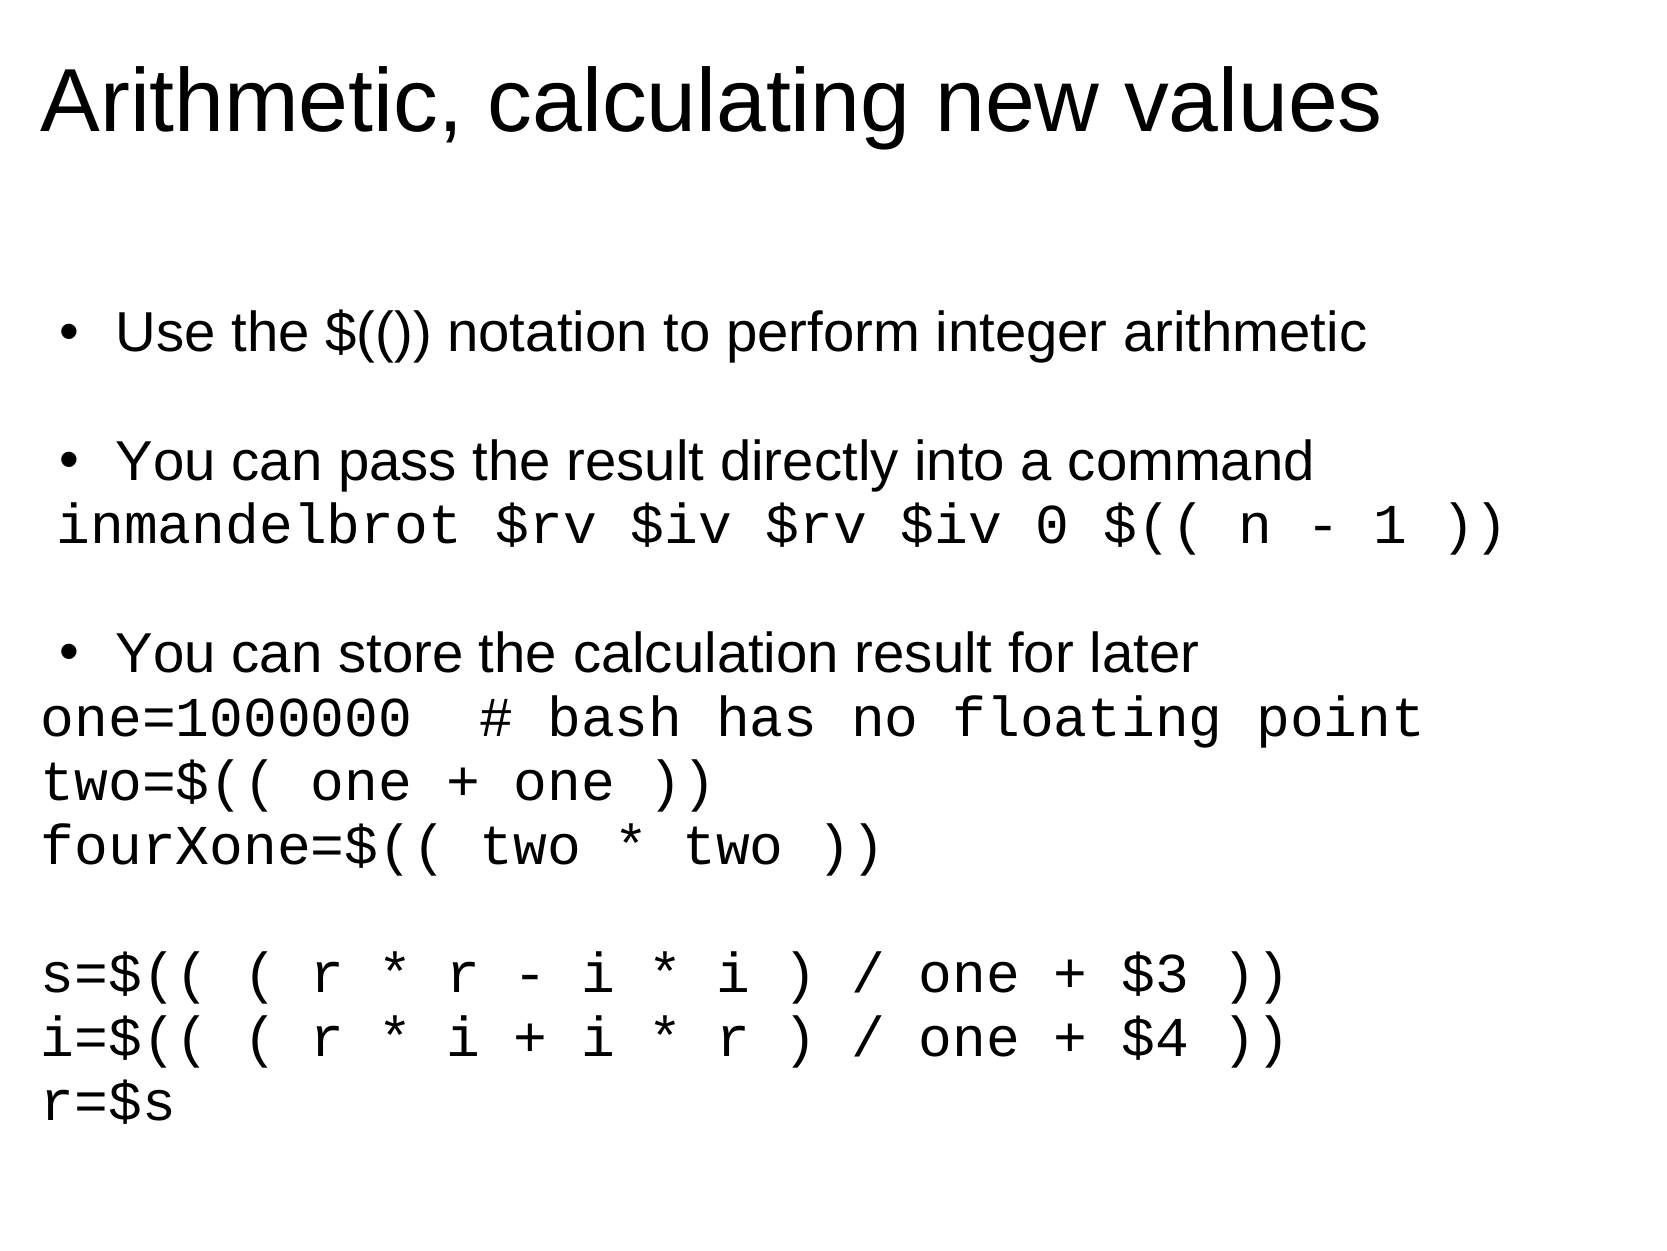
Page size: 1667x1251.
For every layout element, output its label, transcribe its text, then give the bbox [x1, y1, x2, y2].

list Use the $(()) notation to perform integer arithmetic You can pass the result directly into a command inmandelbrot $rv $iv $rv $iv 0 $(( n - 1 )) You can store the calculation result for later one=1000000 # bash has no floating point two=$(( one + one )) fourXone=$(( two * two )) s=$(( ( r * r - i * i ) / one + $3 )) i=$(( ( r * i + i * r ) / one + $4 )) r=$s [40, 300, 1626, 1238]
title Arithmetic, calculating new values [40, 50, 1627, 201]
